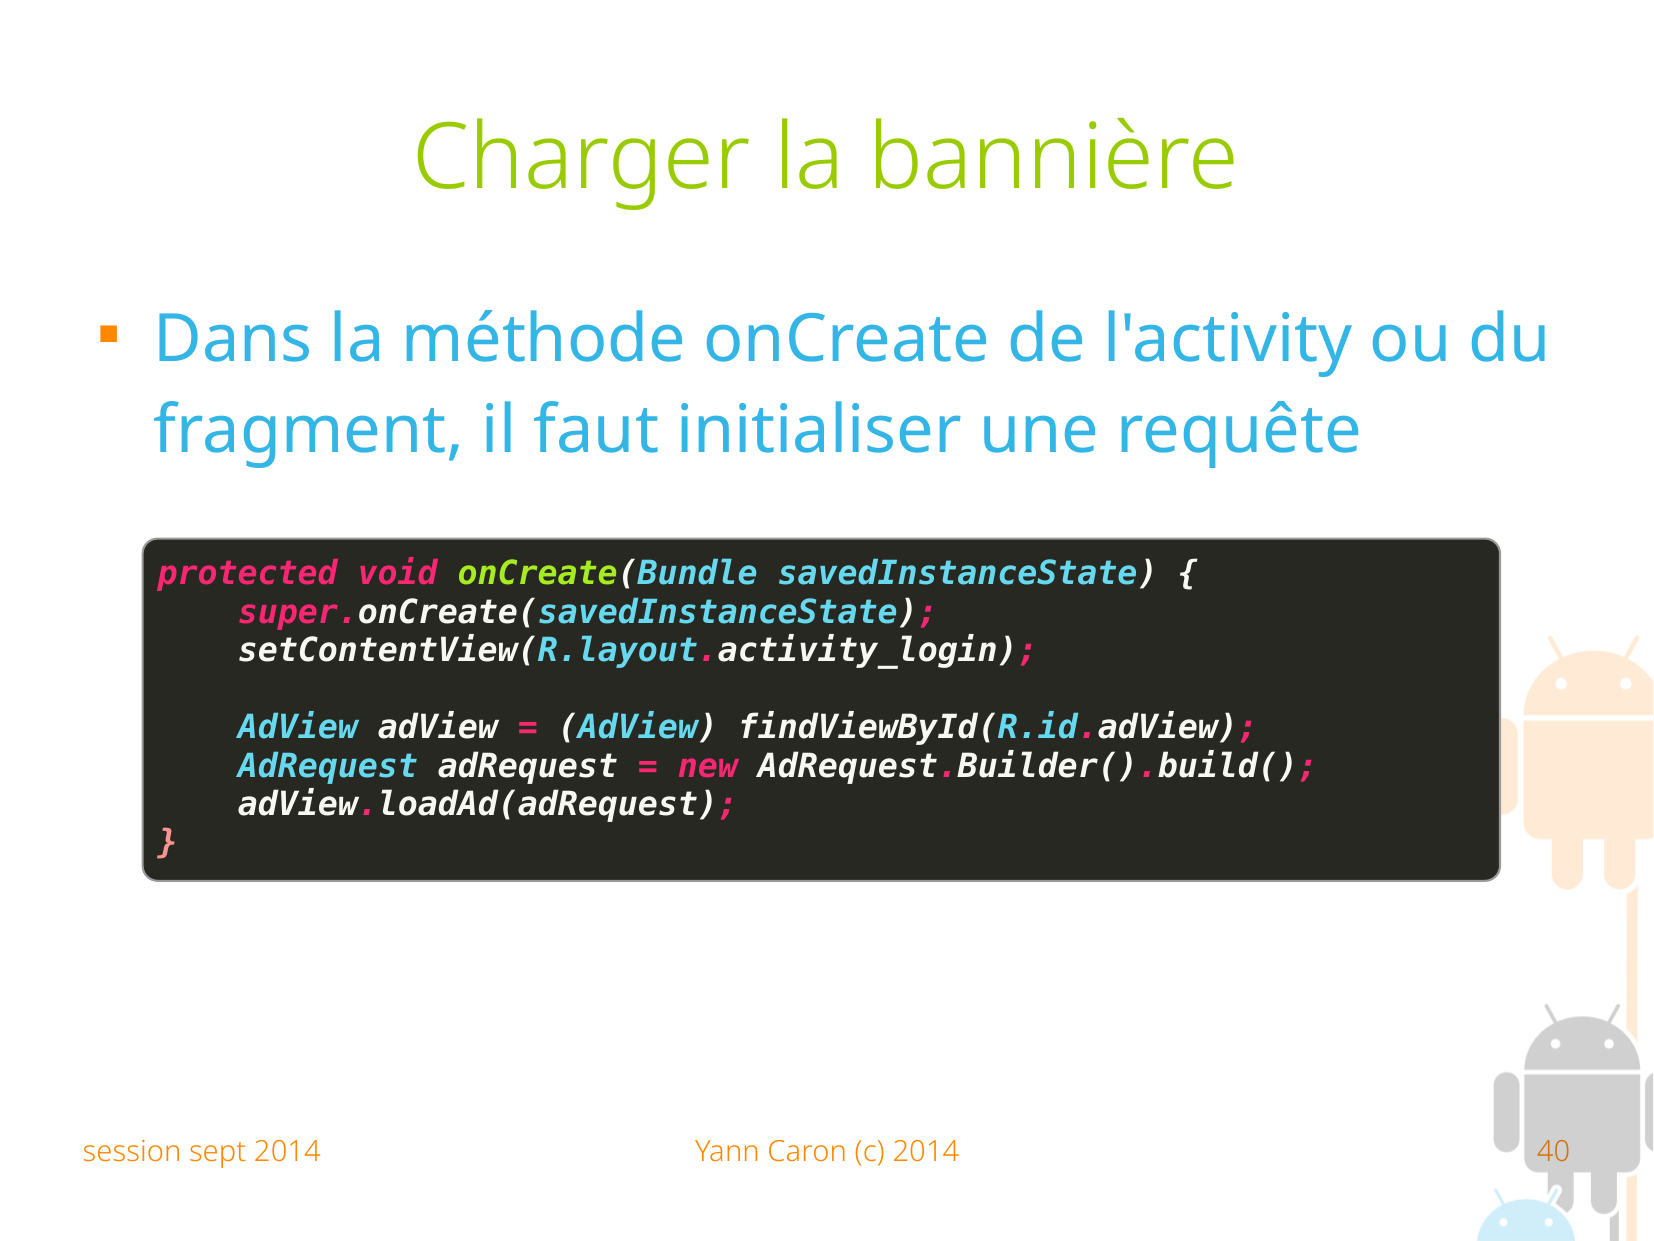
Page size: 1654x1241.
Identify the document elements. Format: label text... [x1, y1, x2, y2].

list Dans la méthode onCreate de l'activity ou du fragment, il faut initialiser une requête [82, 290, 1571, 1010]
picture [240, 423, 1654, 1241]
text_box protected void onCreate(Bundle savedInstanceState) { super.onCreate(savedInstanceState); setContentView(R.layout.activity_login); AdView adView = (AdView) findViewById(R.id.adView); AdRequest adRequest = new AdRequest.Builder().build(); adView.loadAd(adRequest); } [142, 538, 1501, 881]
title Charger la bannière [82, 49, 1571, 257]
